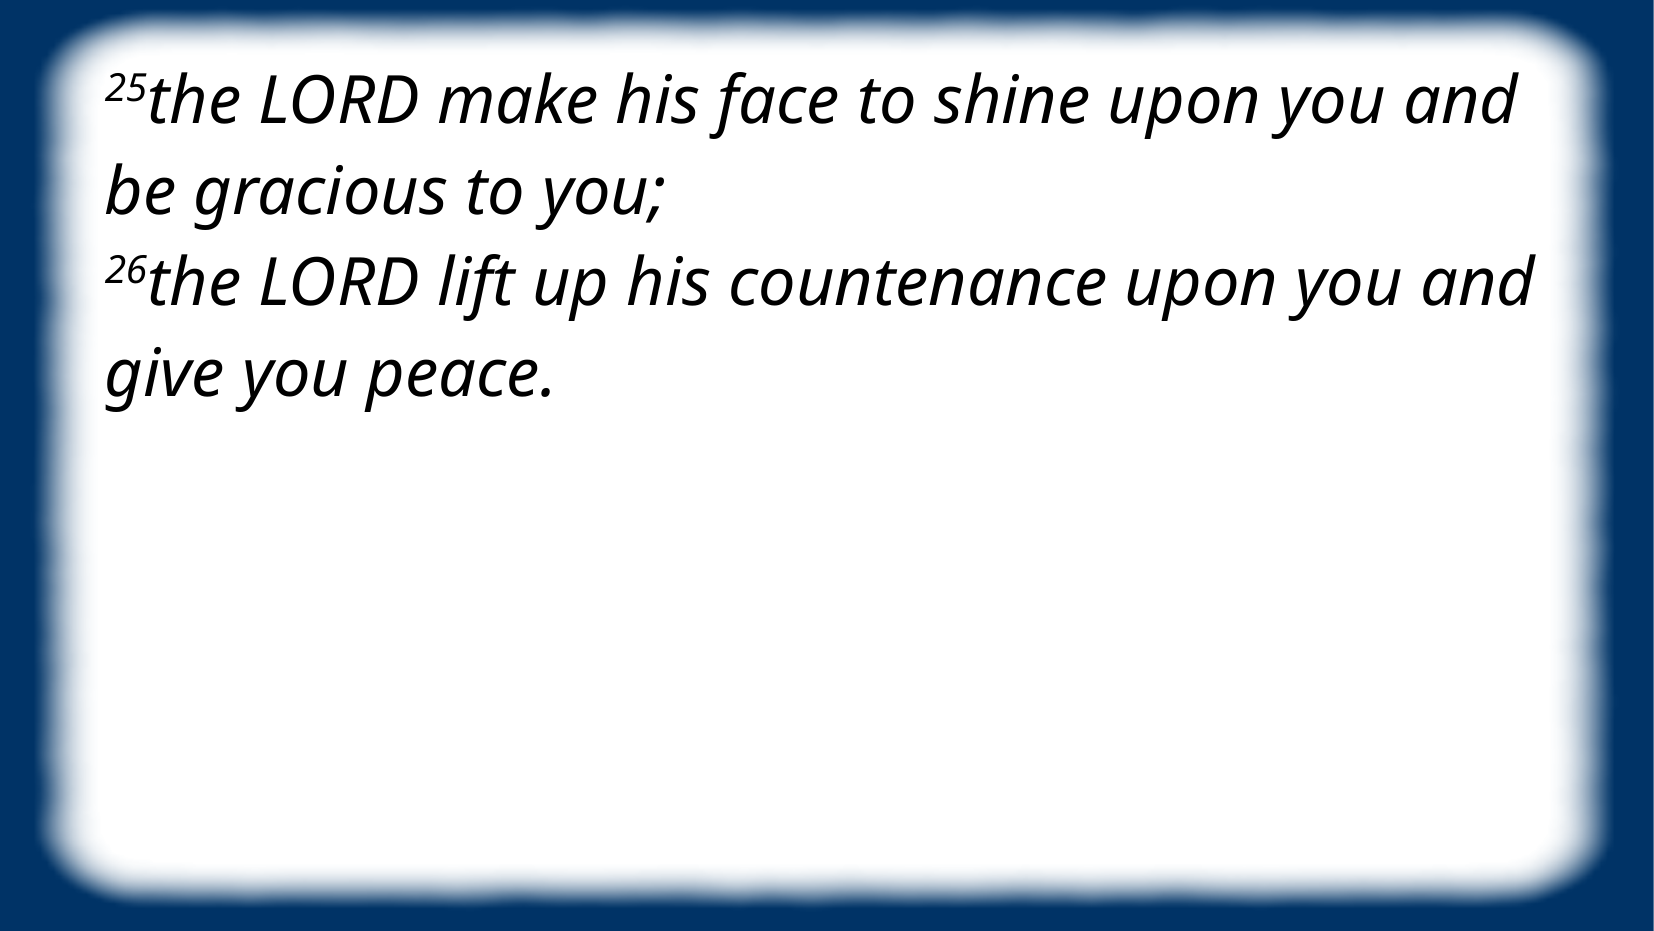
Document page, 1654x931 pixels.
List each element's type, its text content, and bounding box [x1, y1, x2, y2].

text_box 25the LORD make his face to shine upon you and be gracious to you; 26the LORD lift up his countenance upon you and give you peace. [90, 45, 1561, 415]
picture [0, 0, 1654, 931]
